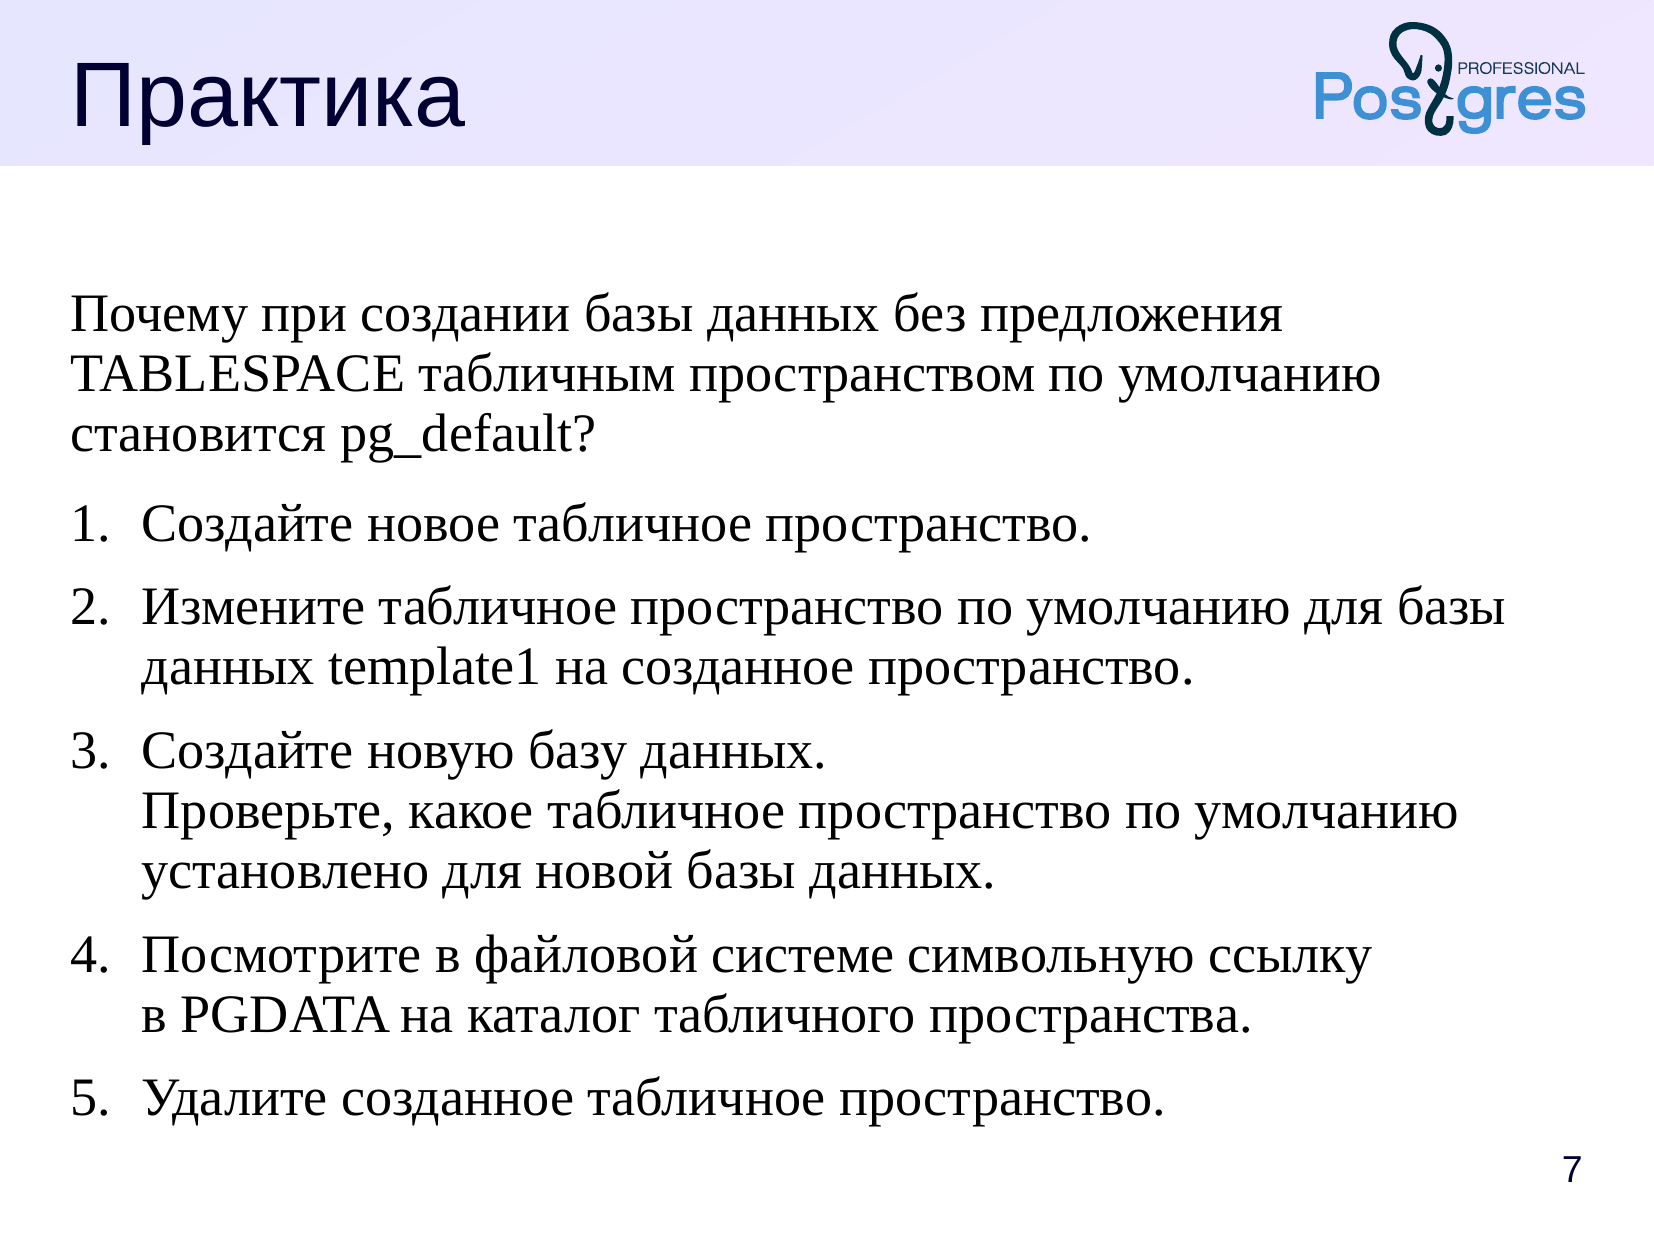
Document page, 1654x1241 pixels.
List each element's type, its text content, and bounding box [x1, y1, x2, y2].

list Почему при создании базы данных без предложения TABLESPACE табличным пространством по умолчанию становится pg_default? Создайте новое табличное пространство. Измените табличное пространство по умолчанию для базы данных template1 на созданное пространство. Создайте новую базу данных. Проверьте, какое табличное пространство по умолчанию установлено для новой базы данных. Посмотрите в файловой системе символьную ссылку в PGDATA на каталог табличного пространства. Удалите созданное табличное пространство. [70, 283, 1583, 1134]
title Практика [70, 43, 1241, 147]
